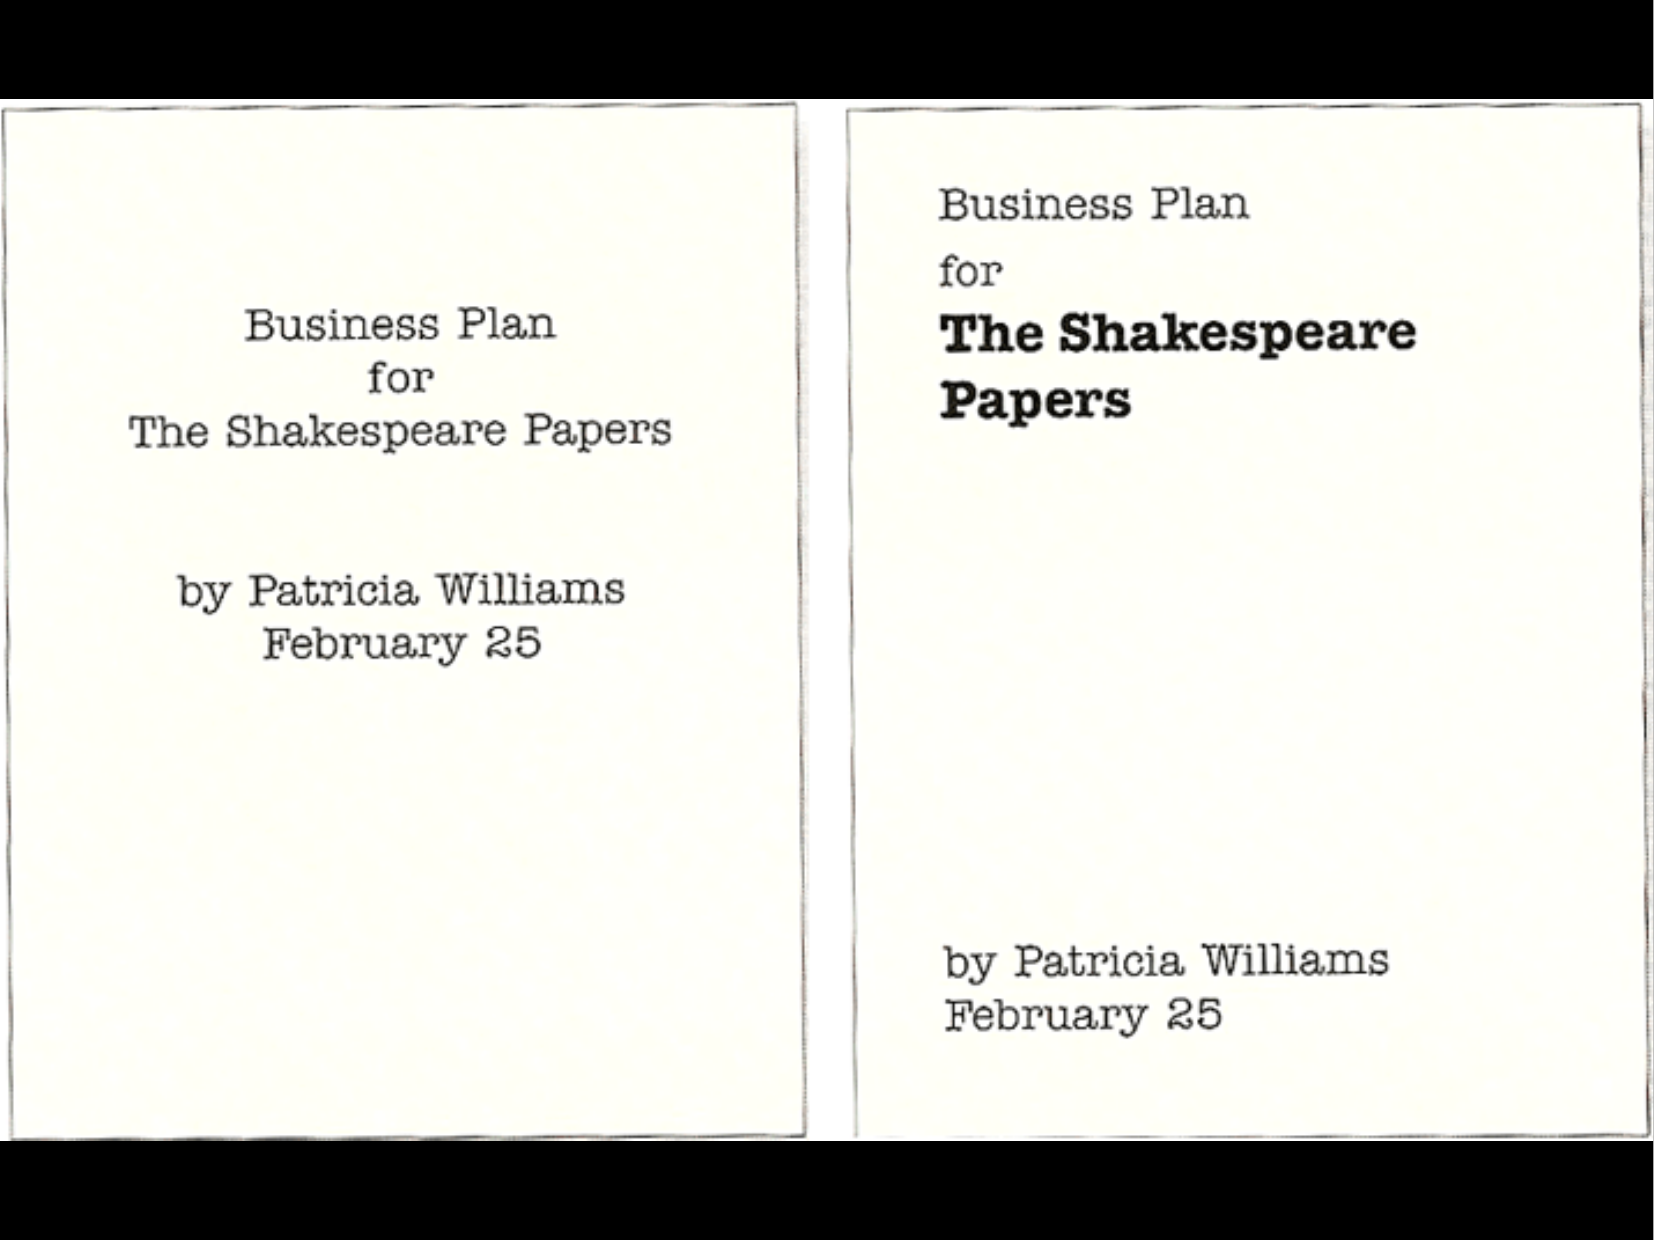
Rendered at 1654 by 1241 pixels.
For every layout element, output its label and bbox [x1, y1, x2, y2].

picture [0, 99, 1654, 1141]
